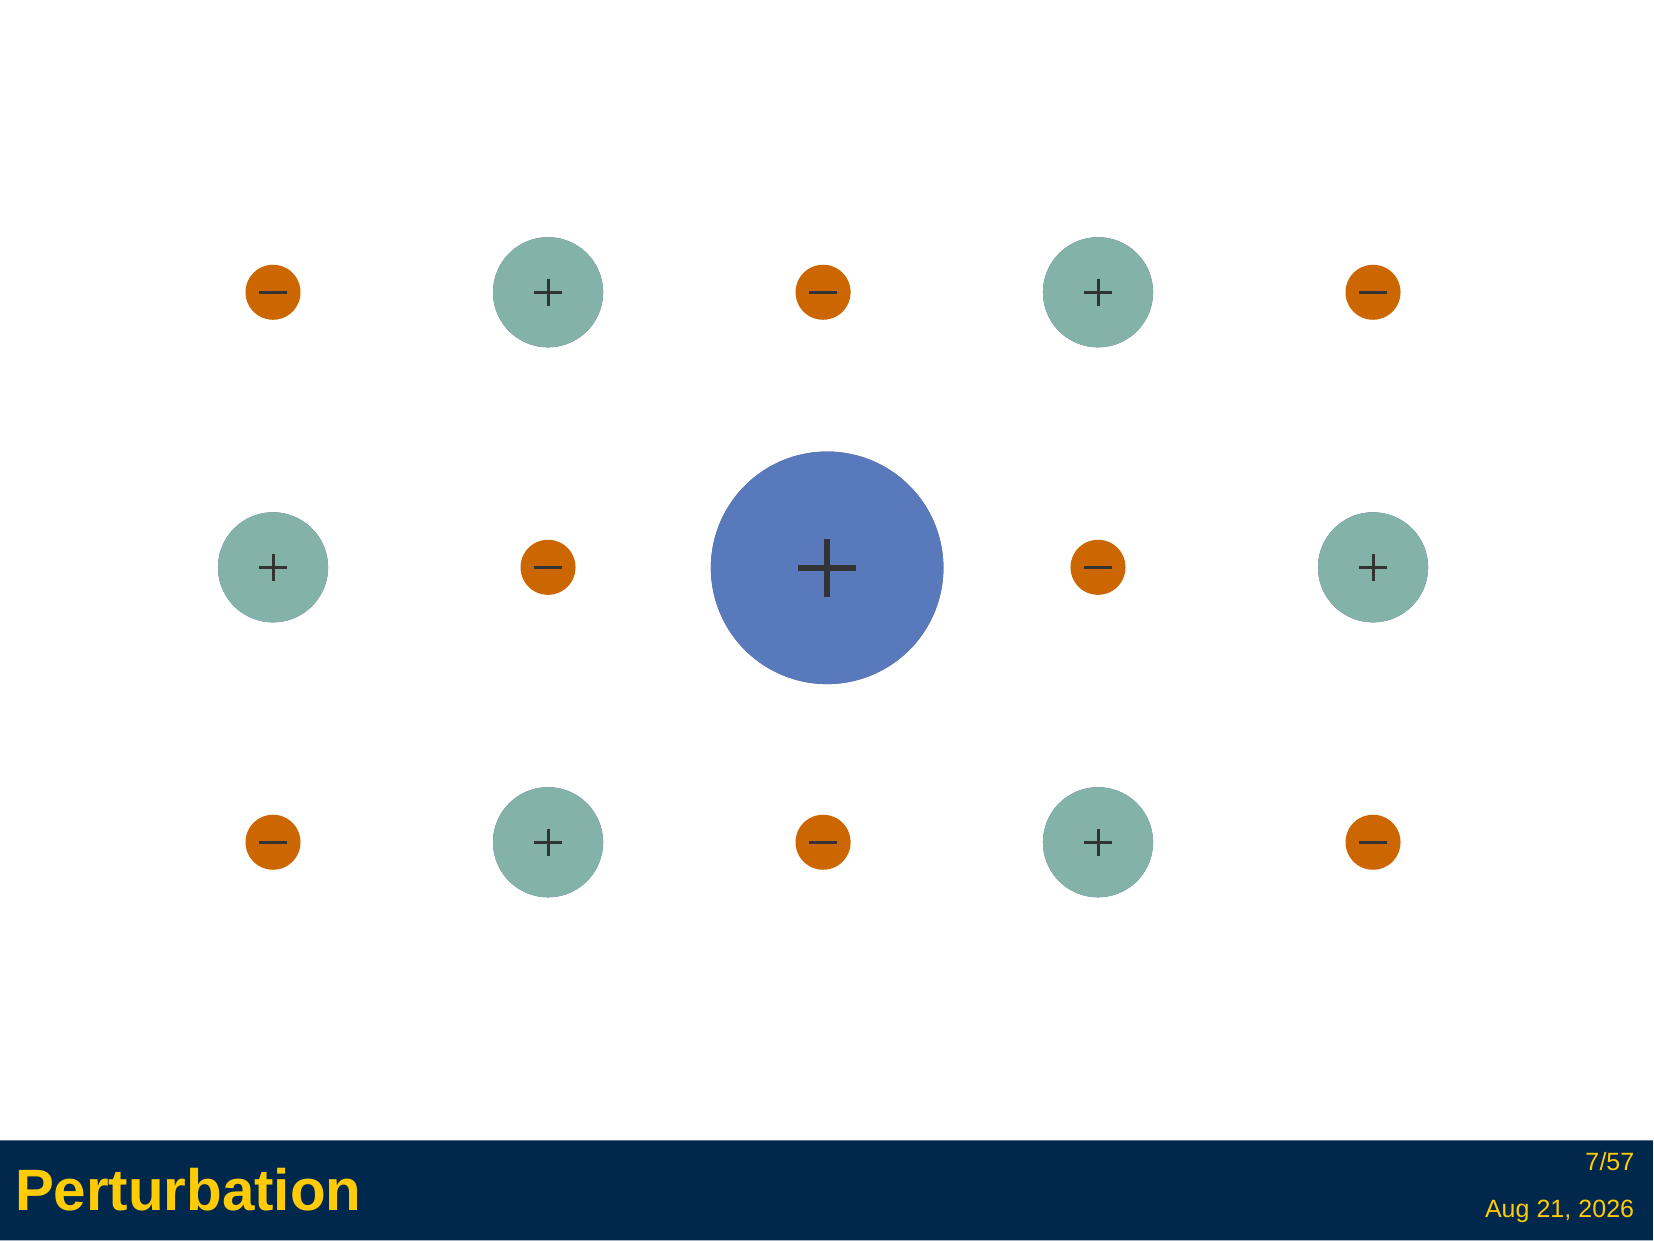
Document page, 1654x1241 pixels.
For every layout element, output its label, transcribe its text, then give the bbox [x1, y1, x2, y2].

text_box [520, 539, 576, 595]
text_box [710, 451, 944, 685]
text_box [795, 264, 851, 320]
text_box [492, 787, 604, 898]
text_box [1345, 814, 1401, 870]
text_box [1042, 237, 1154, 348]
text_box [245, 264, 301, 320]
text_box [217, 512, 329, 623]
text_box [1042, 787, 1154, 898]
text_box [245, 814, 301, 870]
text_box [1317, 512, 1429, 623]
text_box [1070, 539, 1126, 595]
text_box [1345, 264, 1401, 320]
text_box [492, 237, 604, 348]
text_box [795, 814, 851, 870]
title Perturbation [14, 1140, 1380, 1241]
